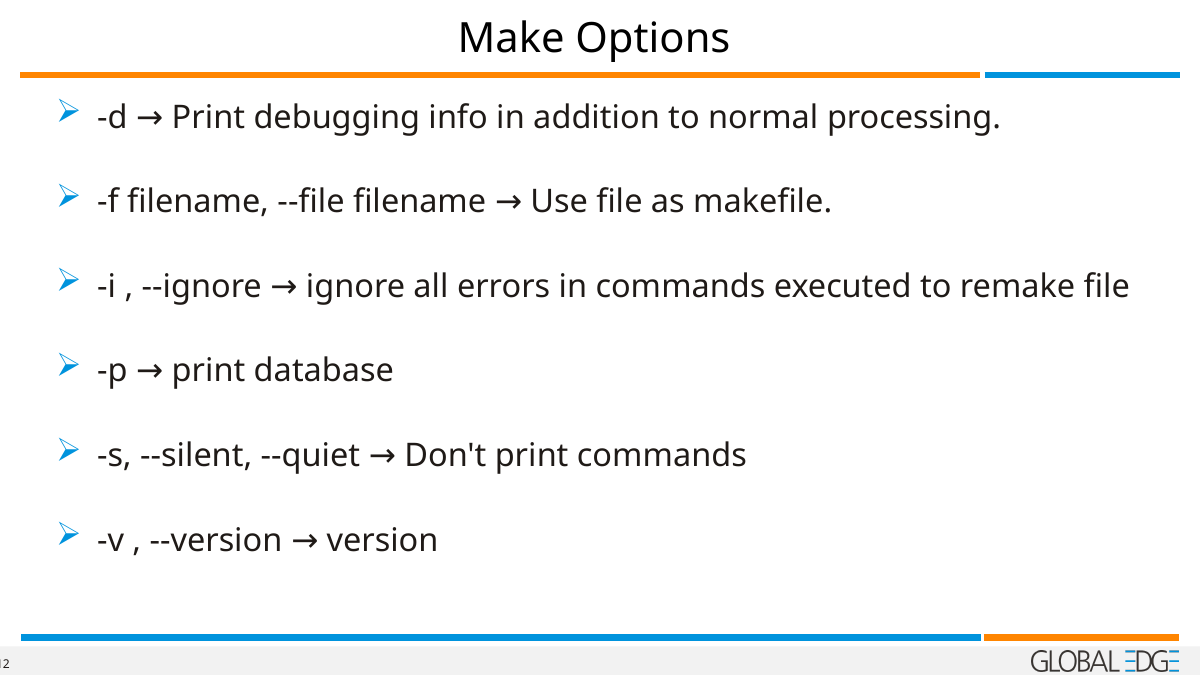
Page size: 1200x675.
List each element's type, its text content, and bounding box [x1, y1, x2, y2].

picture [1031, 650, 1179, 672]
title Make Options [56, 6, 1132, 66]
list -d → Print debugging info in addition to normal processing. -f filename, --file filename → Use file as makefile. -i , --ignore → ignore all errors in commands executed to remake file -p → print database -s, --silent, --quiet → Don't print commands -v , --version → version [44, 89, 1144, 605]
